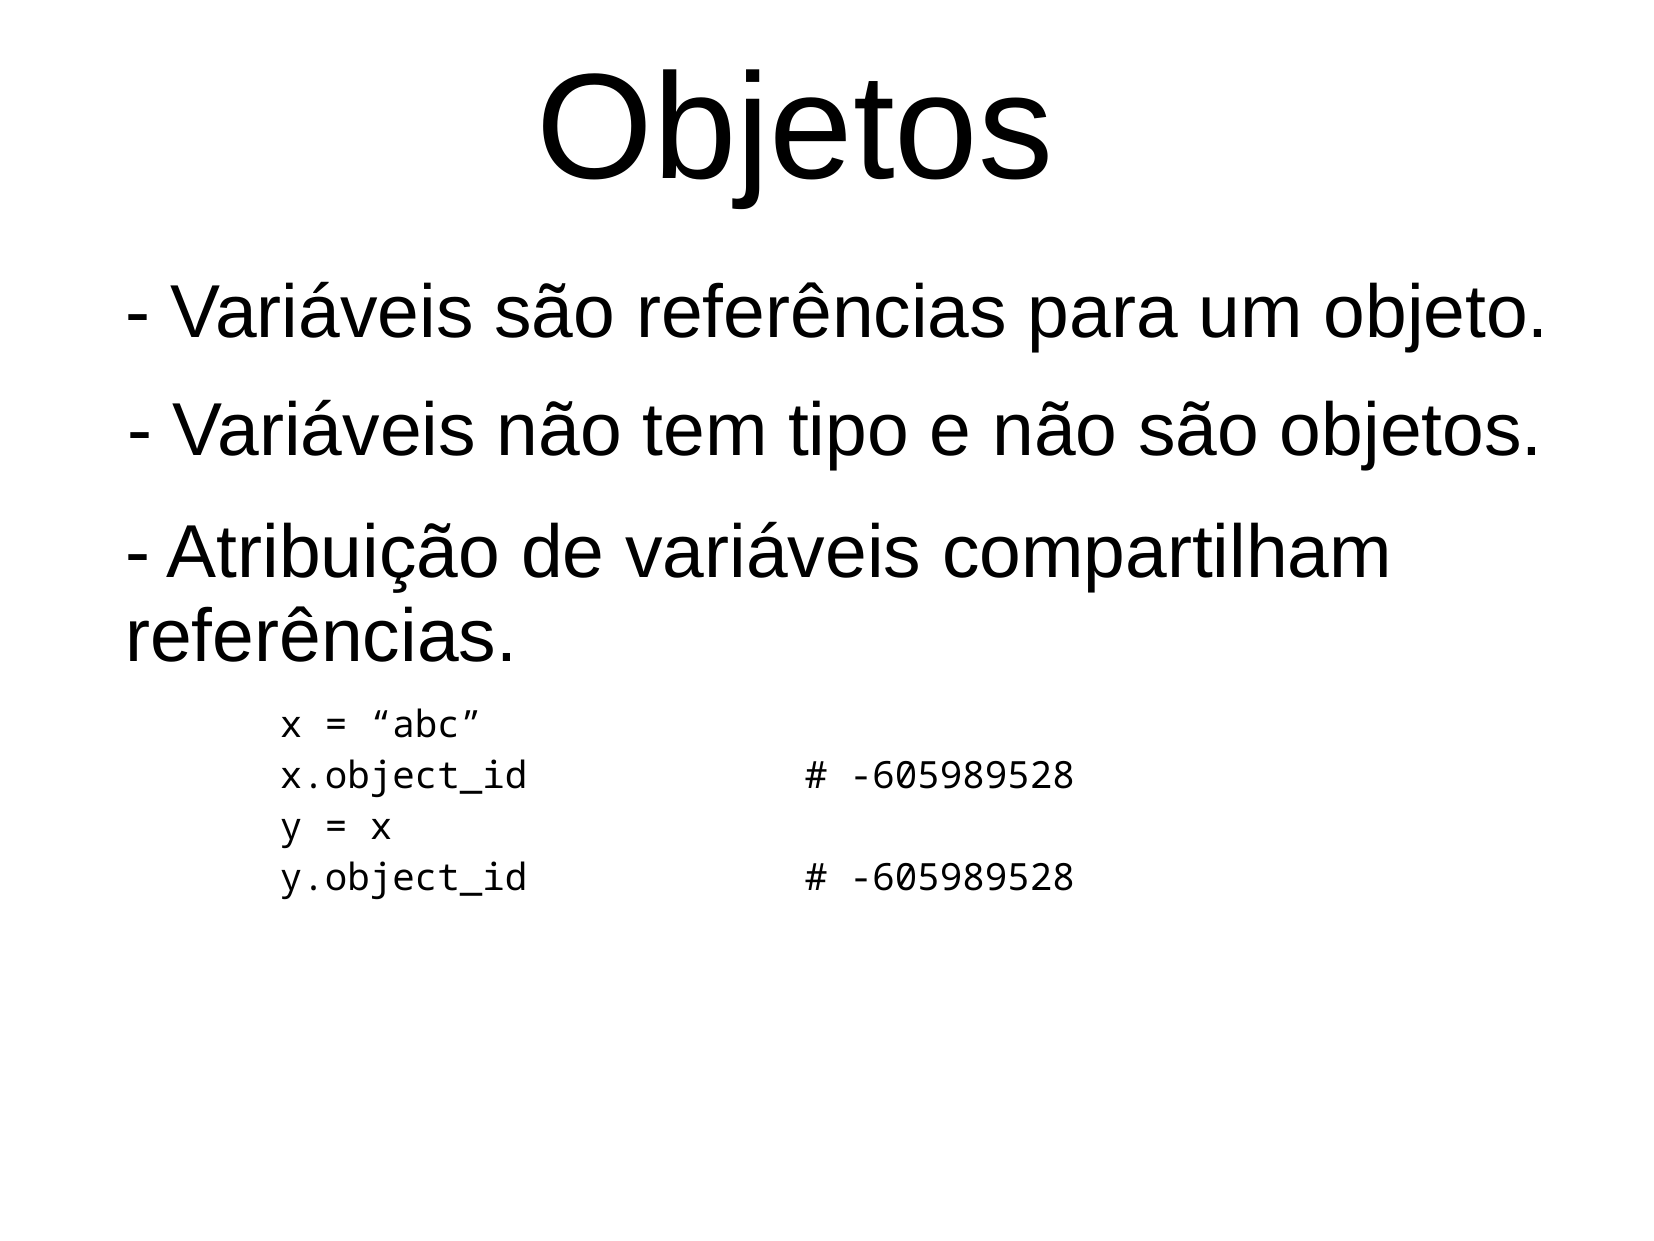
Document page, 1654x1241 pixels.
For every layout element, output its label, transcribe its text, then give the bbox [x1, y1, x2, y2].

text_box x = “abc” x.object_id # -605989528 y = x y.object_id # -605989528 [265, 689, 1165, 879]
text_box - Variáveis são referências para um objeto. [110, 262, 1566, 362]
text_box - Atribuição de variáveis compartilham referências. [110, 502, 1566, 686]
text_box Objetos [521, 35, 1069, 218]
text_box - Variáveis não tem tipo e não são objetos. [112, 379, 1568, 479]
